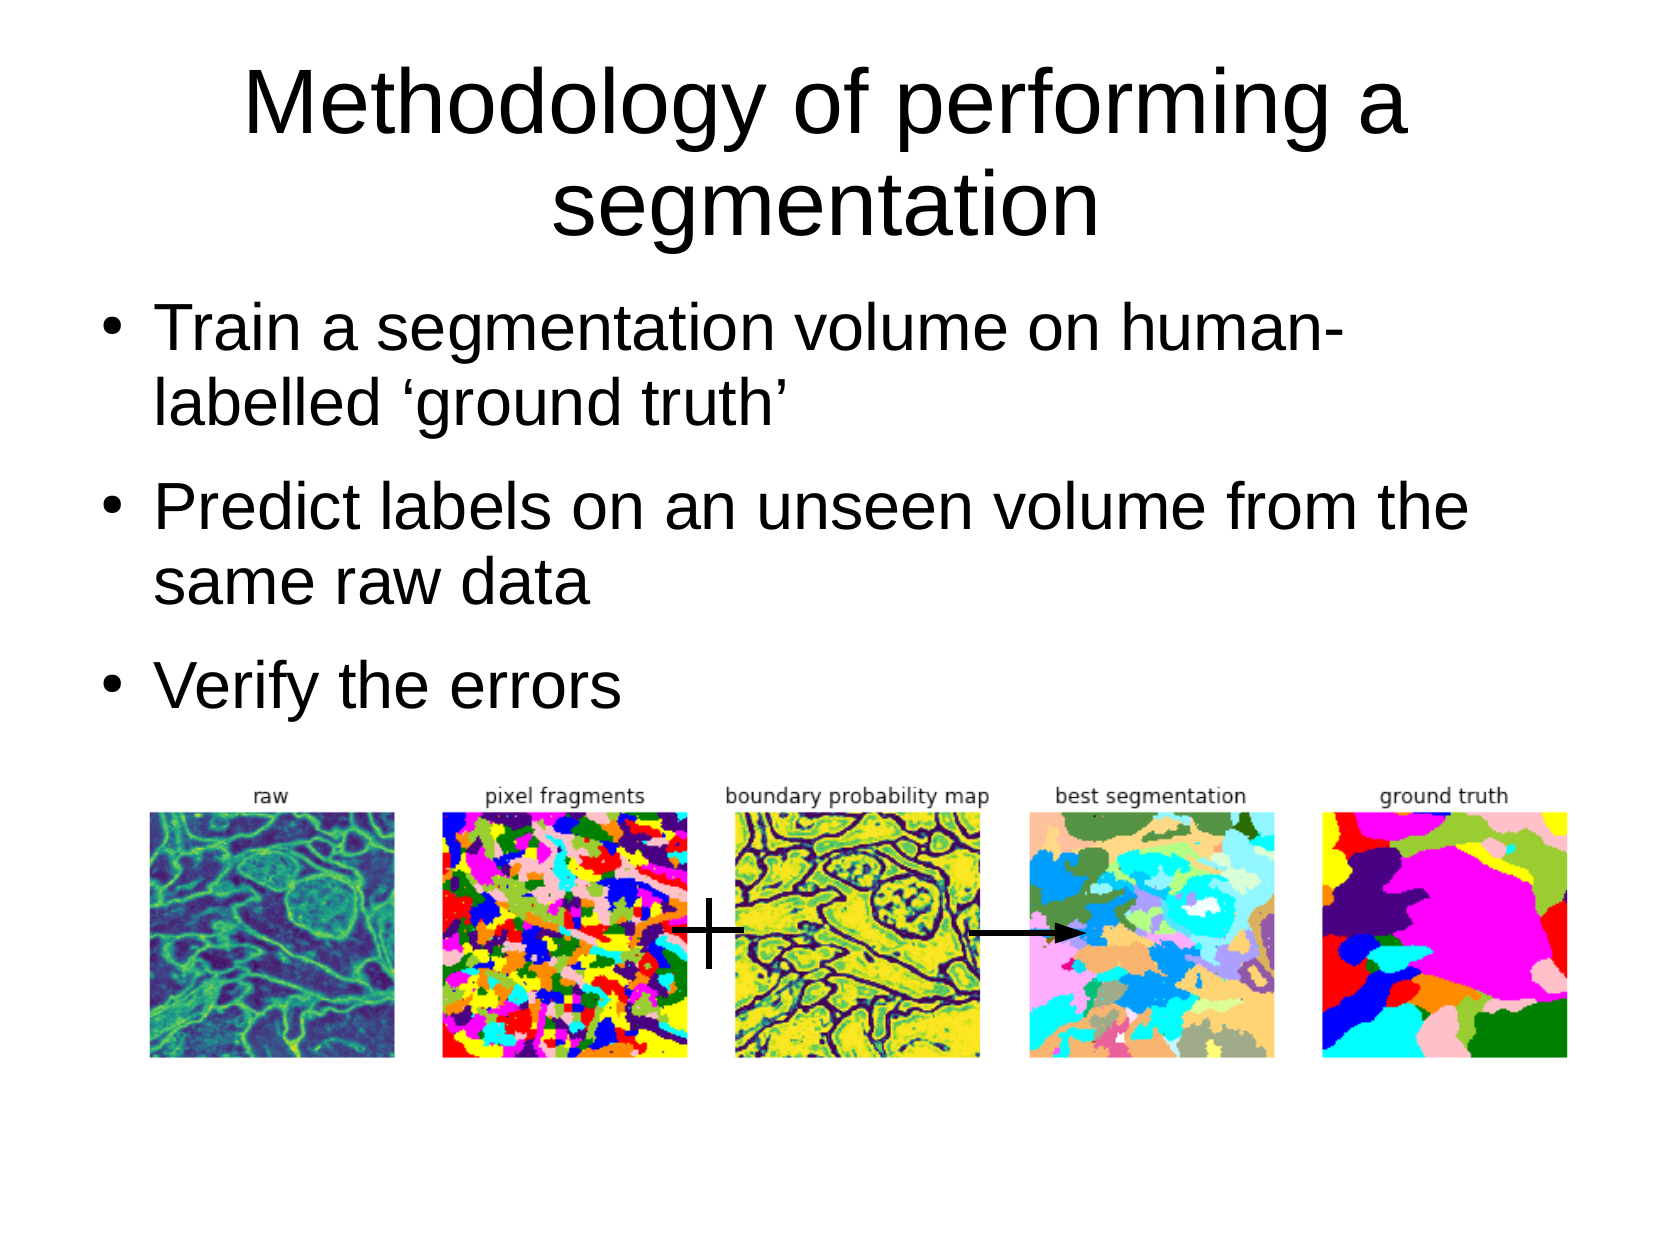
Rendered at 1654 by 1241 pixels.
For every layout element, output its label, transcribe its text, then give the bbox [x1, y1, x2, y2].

list Train a segmentation volume on human-labelled ‘ground truth’ Predict labels on an unseen volume from the same raw data Verify the errors [82, 290, 1571, 1010]
title Methodology of performing a segmentation [82, 49, 1571, 257]
picture [94, 775, 1583, 1099]
